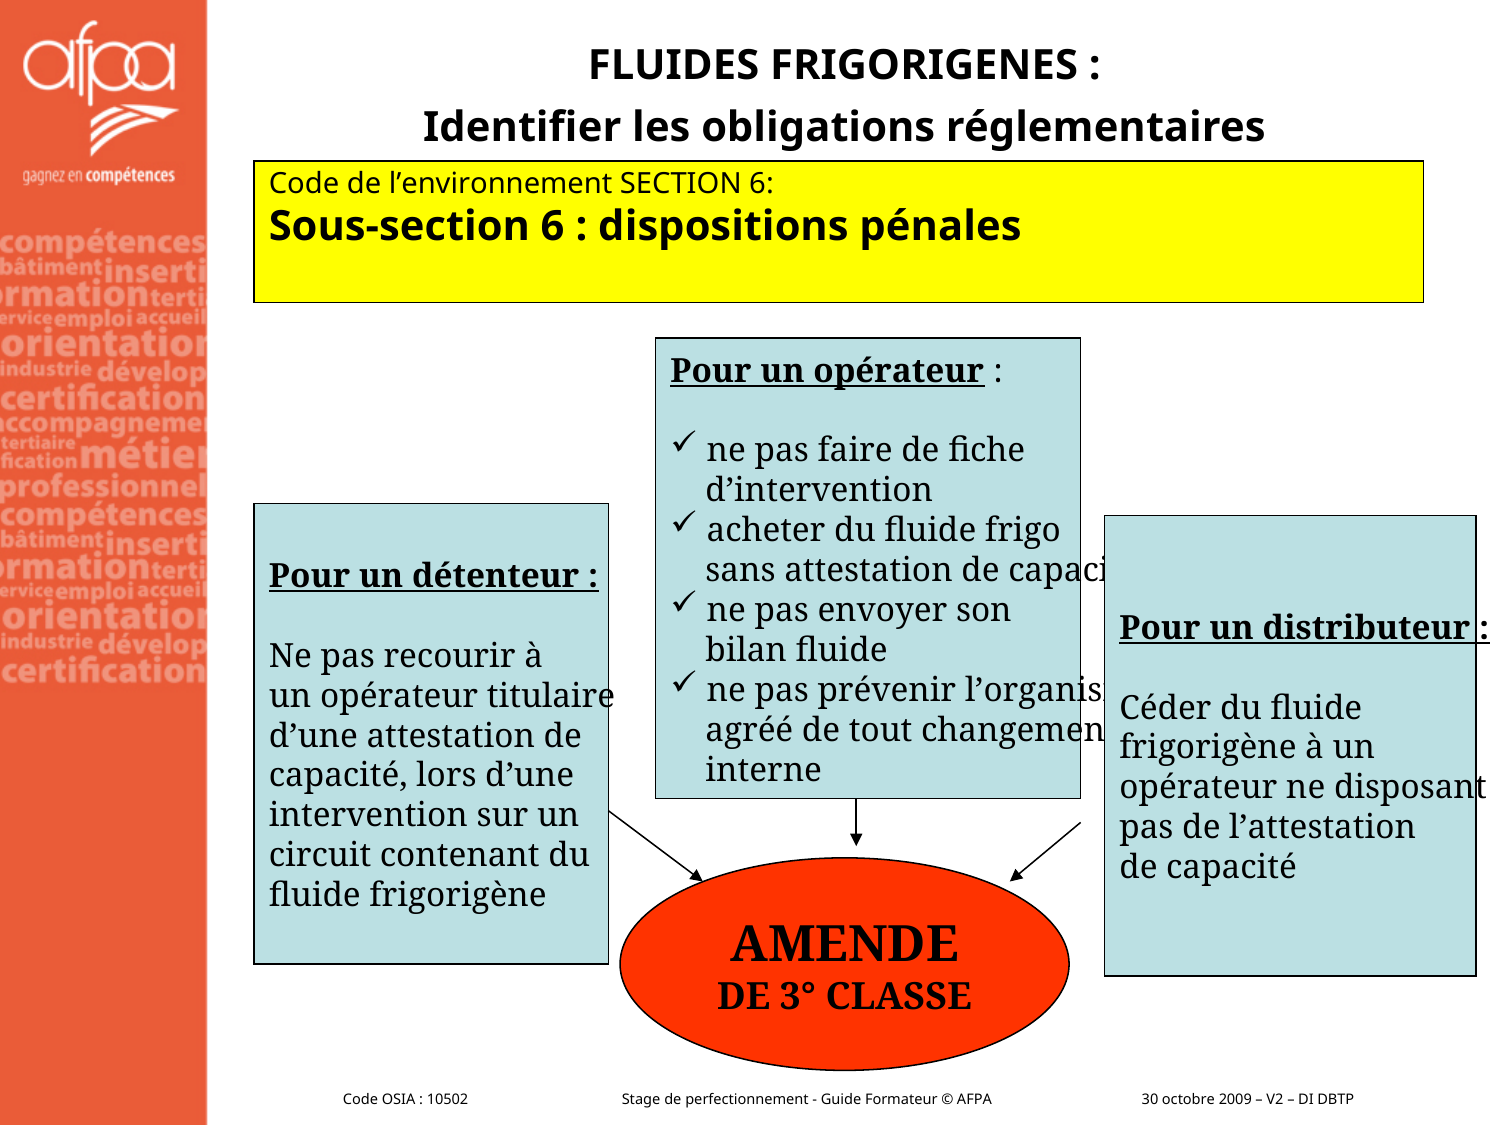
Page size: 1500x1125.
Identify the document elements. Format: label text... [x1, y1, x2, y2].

subtitle FLUIDES FRIGORIGENES : Identifier les obligations réglementaires [242, 31, 1447, 202]
text_box Pour un détenteur : Ne pas recourir à un opérateur titulaire d’une attestation de capacité, lors d’une intervention sur un circuit contenant du fluide frigorigène [253, 503, 609, 965]
text_box AMENDE DE 3° CLASSE [620, 857, 1070, 1071]
text_box Pour un opérateur : ne pas faire de fiche d’intervention acheter du fluide frigo sans attestation de capacité ne pas envoyer son bilan fluide ne pas prévenir l’organisme agréé de tout changement interne [655, 337, 1081, 799]
picture [0, 0, 1500, 1125]
text_box Pour un distributeur : Céder du fluide frigorigène à un opérateur ne disposant pas de l’attestation de capacité [1104, 515, 1477, 977]
text_box Code de l’environnement SECTION 6: Sous-section 6 : dispositions pénales [253, 160, 1424, 303]
